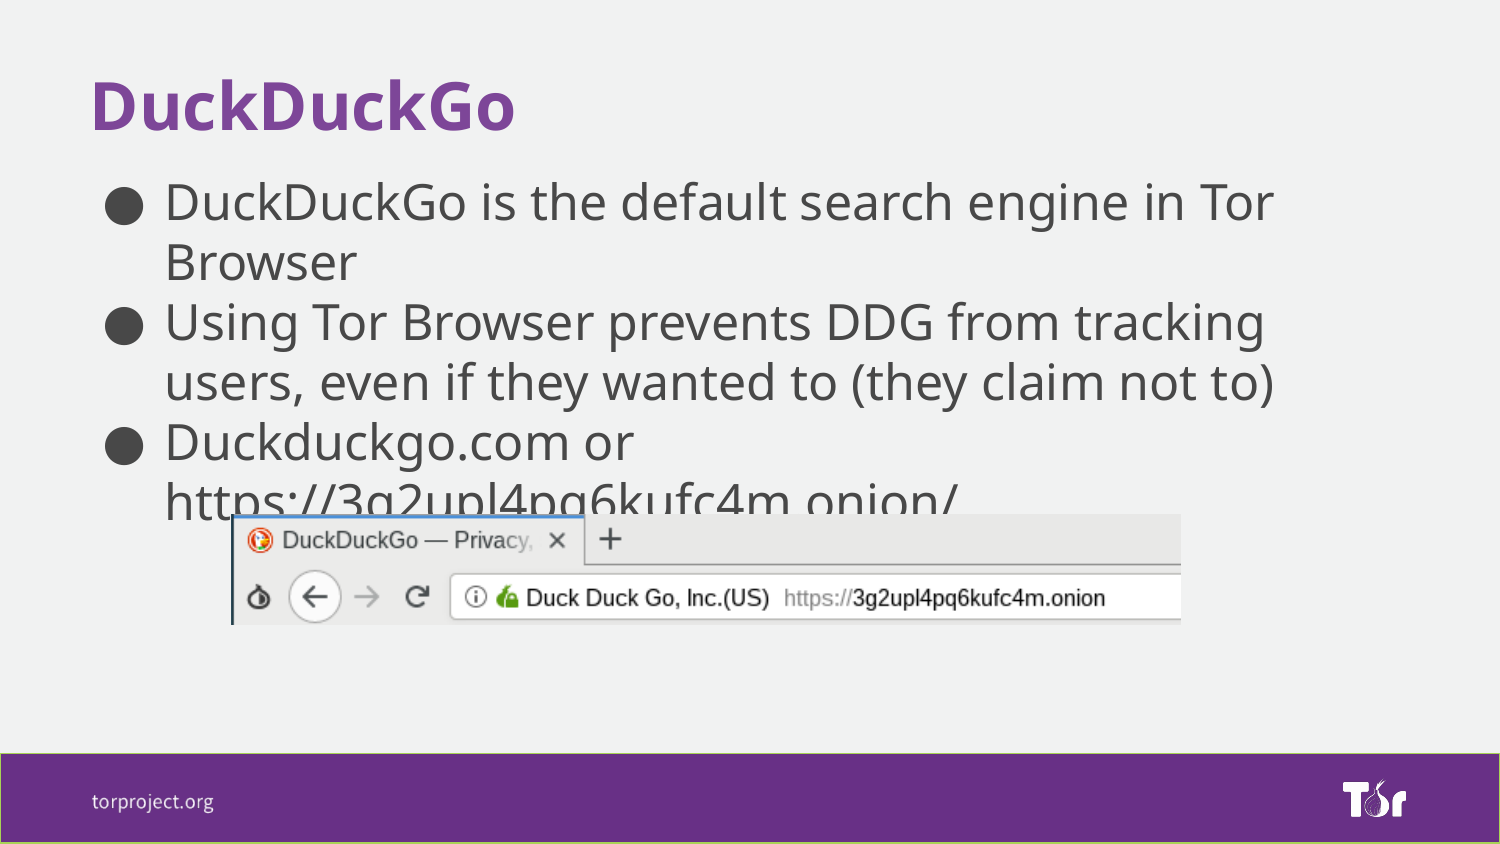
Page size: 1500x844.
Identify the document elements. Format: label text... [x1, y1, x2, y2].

picture [75, 780, 604, 821]
text_box DuckDuckGo is the default search engine in Tor Browser Using Tor Browser prevents DDG from tracking users, even if they wanted to (they claim not to) Duckduckgo.com or https://3g2upl4pq6kufc4m.onion/ [74, 163, 1425, 720]
text_box DuckDuckGo [74, 33, 1425, 163]
picture [1343, 778, 1406, 817]
picture [231, 514, 1181, 625]
